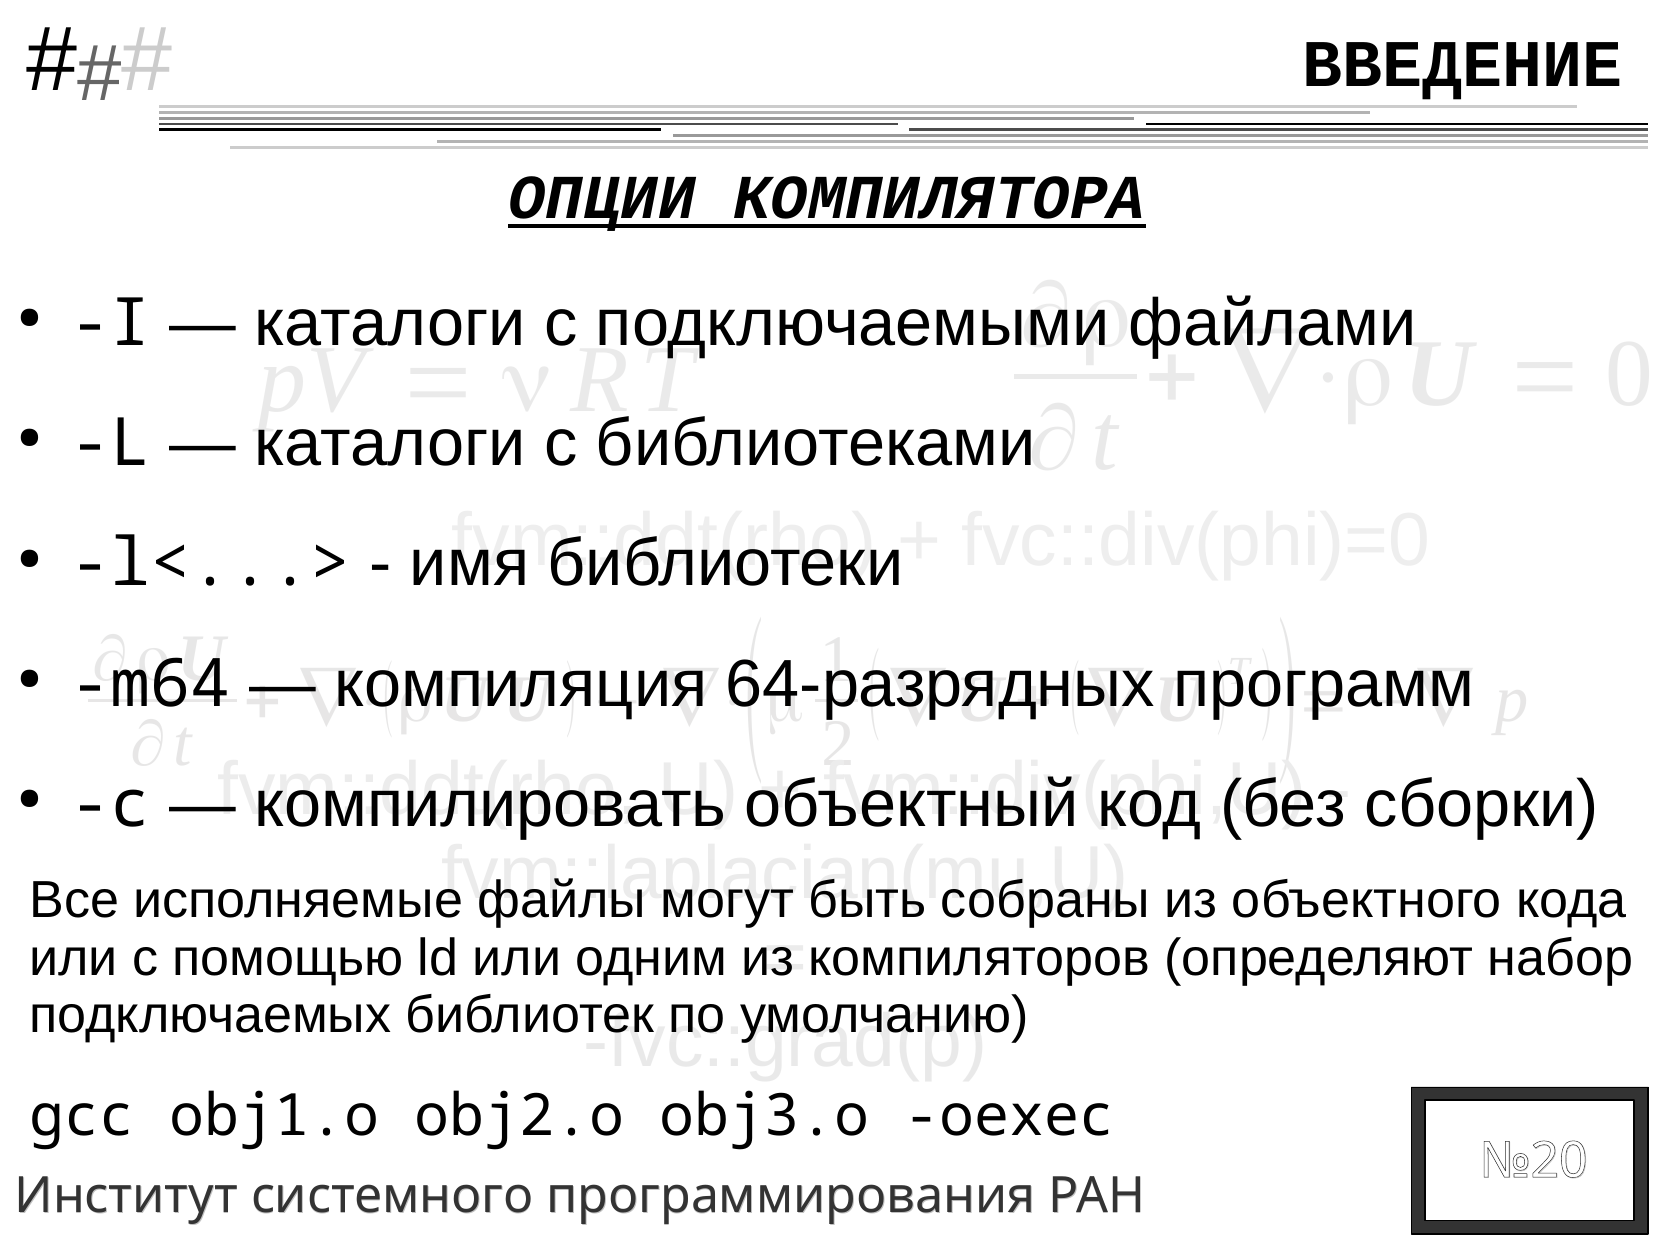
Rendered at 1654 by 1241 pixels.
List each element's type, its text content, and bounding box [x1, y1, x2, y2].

list -I — каталоги с подключаемыми файлами -L — каталоги с библиотеками -l<...> - имя библиотеки -m64 — компиляция 64-разрядных программ -c — компилировать объектный код (без сборки) [0, 274, 1654, 827]
title ОПЦИИ КОМПИЛЯТОРА [0, 147, 1654, 257]
text_box Все исполняемые файлы могут быть собраны из объектного кода или с помощью ld или одним из компиляторов (определяют набор подключаемых библиотек по умолчанию) gcc obj1.o obj2.o obj3.o -oexec [29, 870, 1654, 1140]
